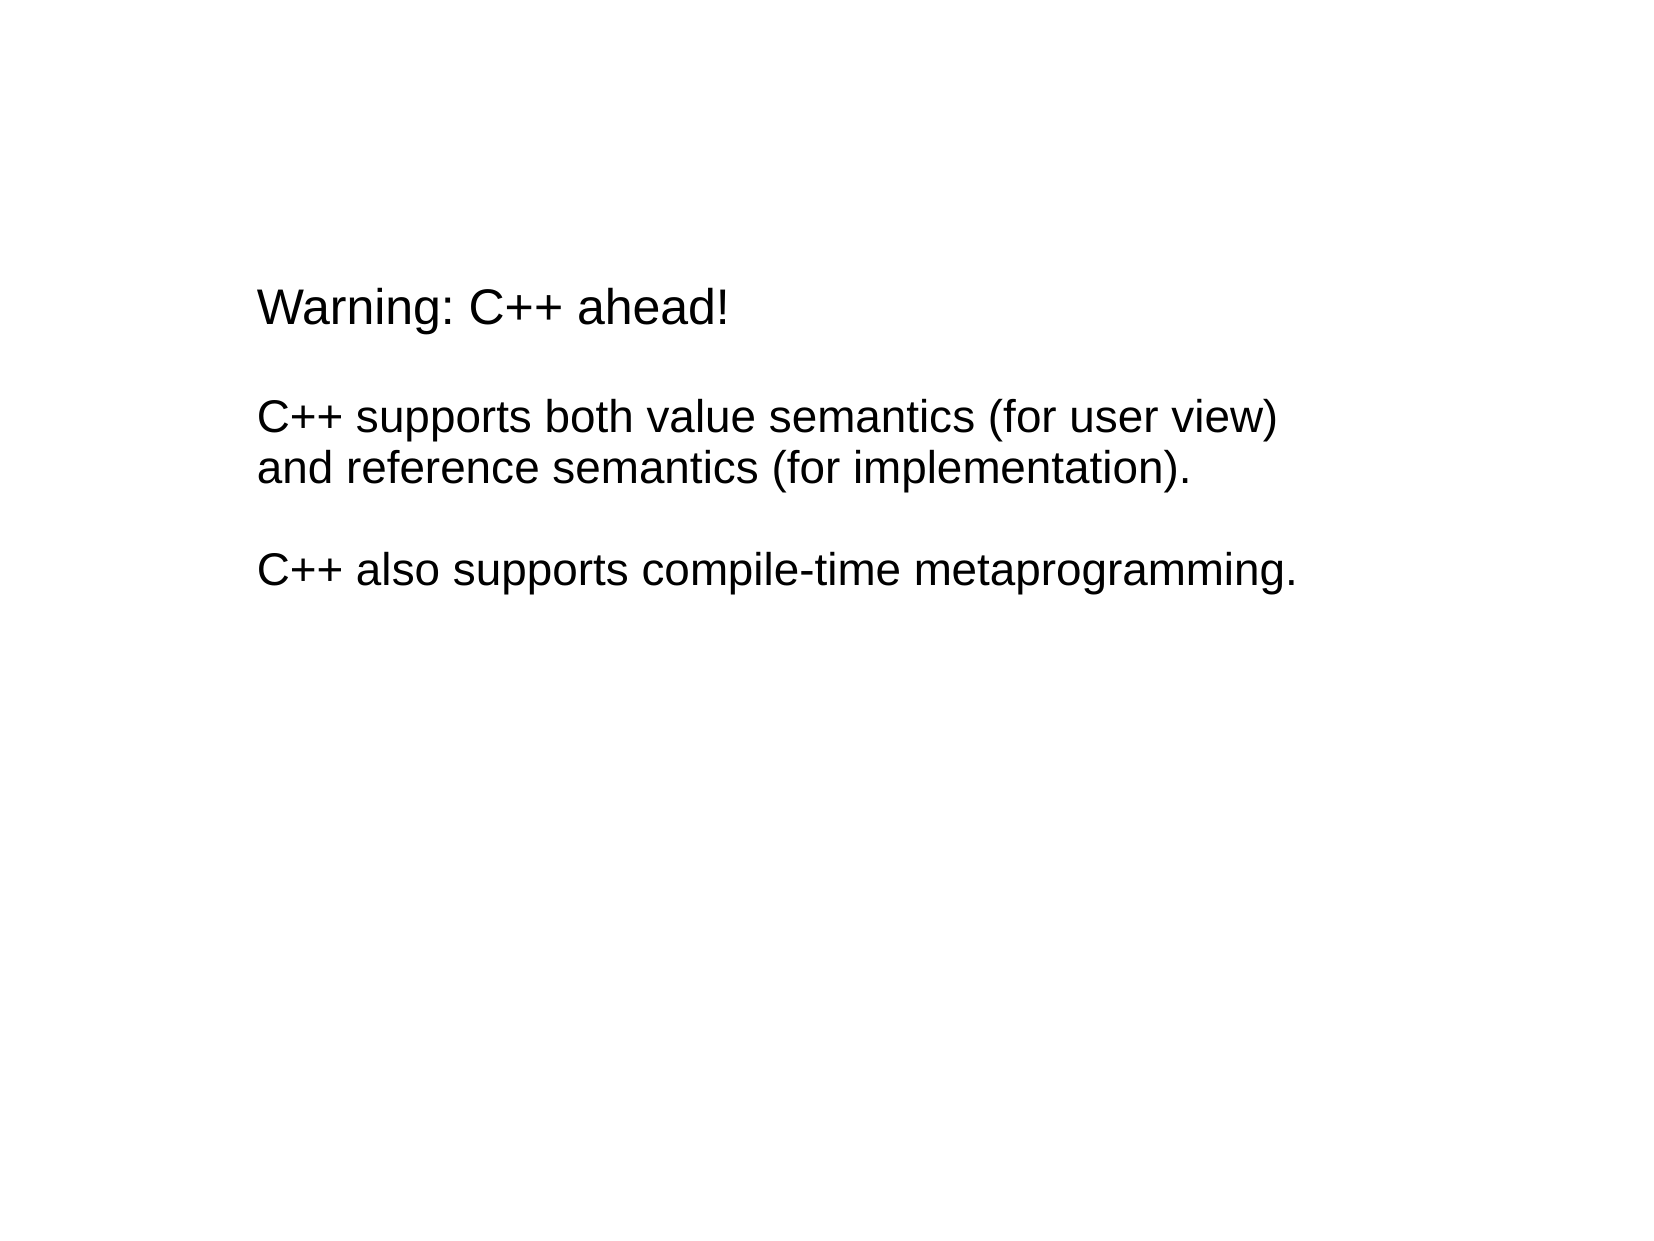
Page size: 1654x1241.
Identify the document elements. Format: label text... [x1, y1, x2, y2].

text_box Warning: C++ ahead! C++ supports both value semantics (for user view) and reference semantics (for implementation). C++ also supports compile-time metaprogramming. [242, 271, 1447, 604]
